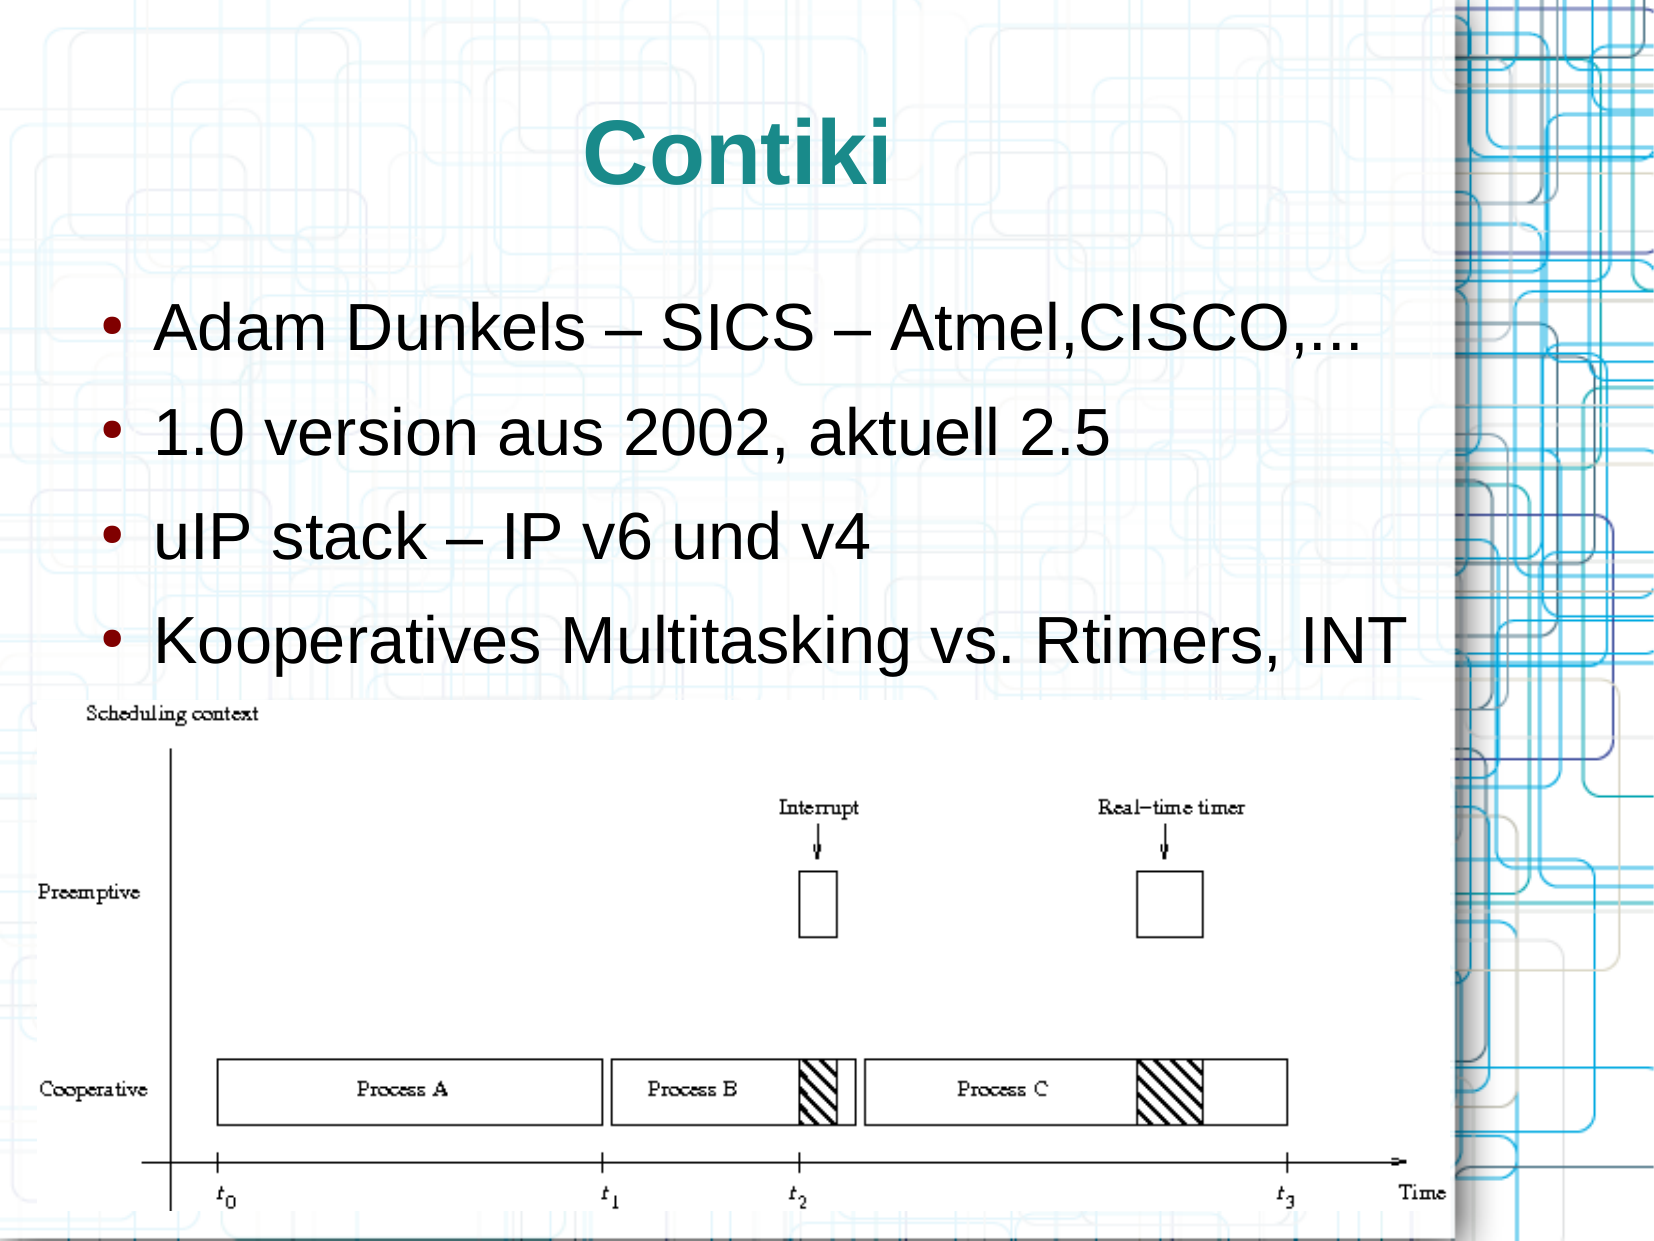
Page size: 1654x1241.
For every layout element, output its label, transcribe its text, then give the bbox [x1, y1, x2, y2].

picture [0, 0, 1654, 1241]
title Contiki [59, 56, 1418, 250]
list Adam Dunkels – SICS – Atmel,CISCO,... 1.0 version aus 2002, aktuell 2.5 uIP stack – IP v6 und v4 Kooperatives Multitasking vs. Rtimers, INT [82, 290, 1418, 700]
